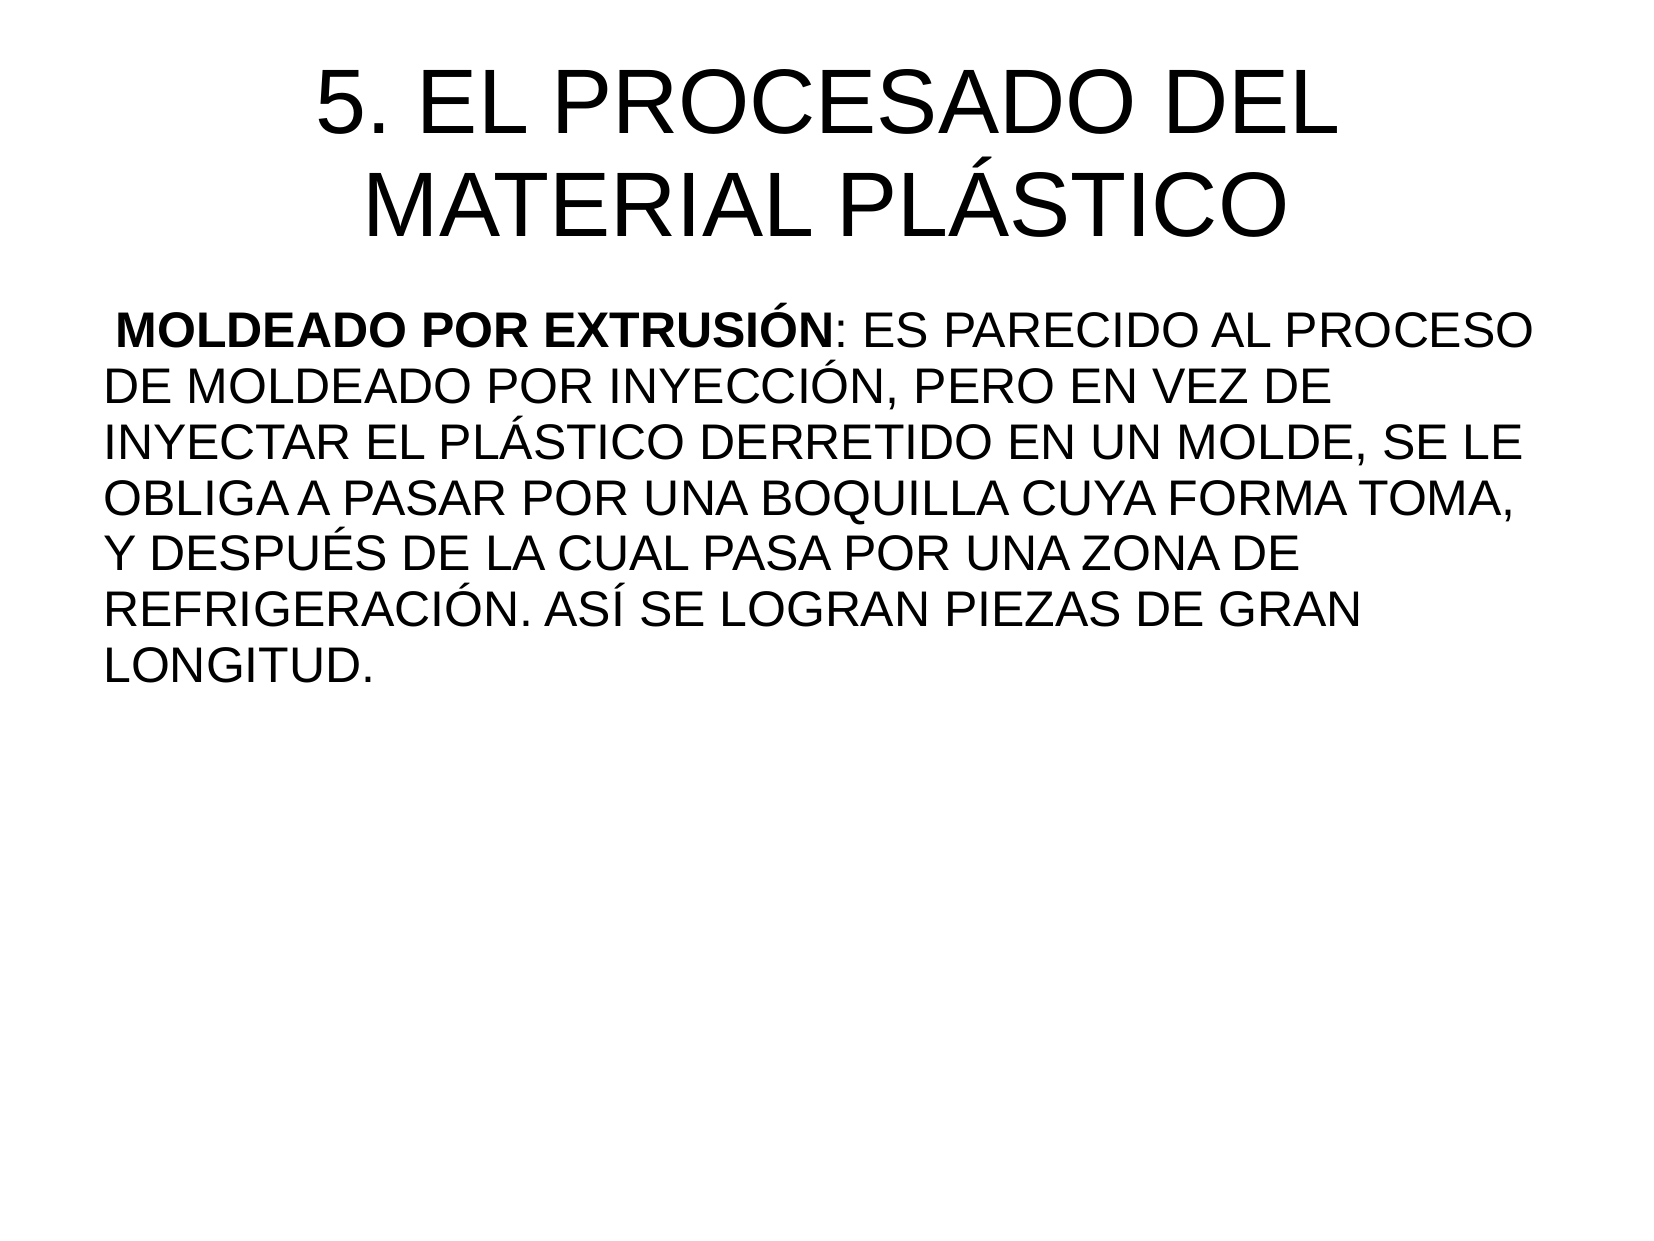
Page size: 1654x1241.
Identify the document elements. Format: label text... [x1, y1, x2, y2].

text_box MOLDEADO POR EXTRUSIÓN: ES PARECIDO AL PROCESO DE MOLDEADO POR INYECCIÓN, PERO EN VEZ DE INYECTAR EL PLÁSTICO DERRETIDO EN UN MOLDE, SE LE OBLIGA A PASAR POR UNA BOQUILLA CUYA FORMA TOMA, Y DESPUÉS DE LA CUAL PASA POR UNA ZONA DE REFRIGERACIÓN. ASÍ SE LOGRAN PIEZAS DE GRAN LONGITUD. [88, 295, 1565, 701]
title 5. EL PROCESADO DEL MATERIAL PLÁSTICO [82, 49, 1571, 257]
